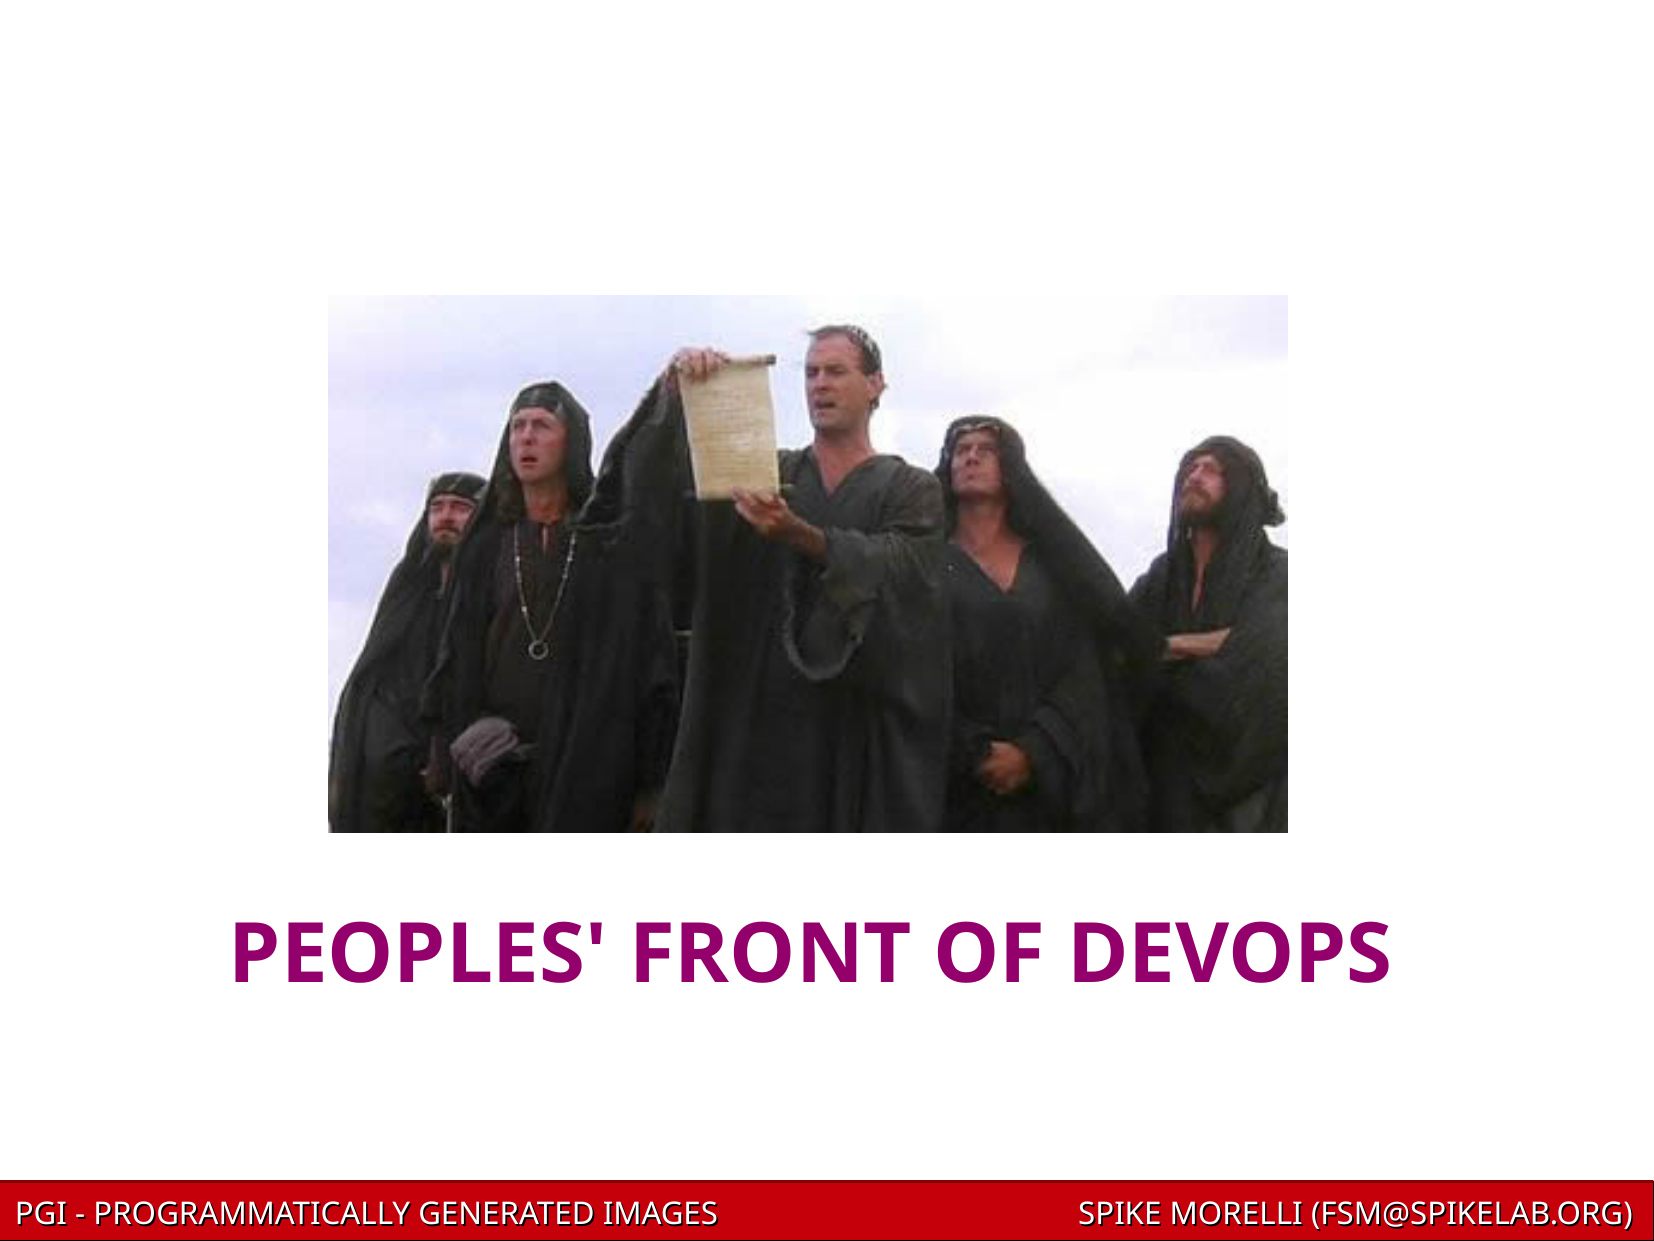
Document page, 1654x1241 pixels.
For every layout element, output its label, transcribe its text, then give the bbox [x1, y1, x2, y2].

text_box PGI - PROGRAMMATICALLY GENERATED IMAGES [0, 1184, 722, 1235]
text_box [0, 1183, 1654, 1241]
picture [328, 295, 1288, 833]
text_box PEOPLES' FRONT OF DEVOPS [192, 885, 1424, 994]
text_box SPIKE MORELLI (FSM@SPIKELAB.ORG) [1063, 1184, 1643, 1235]
